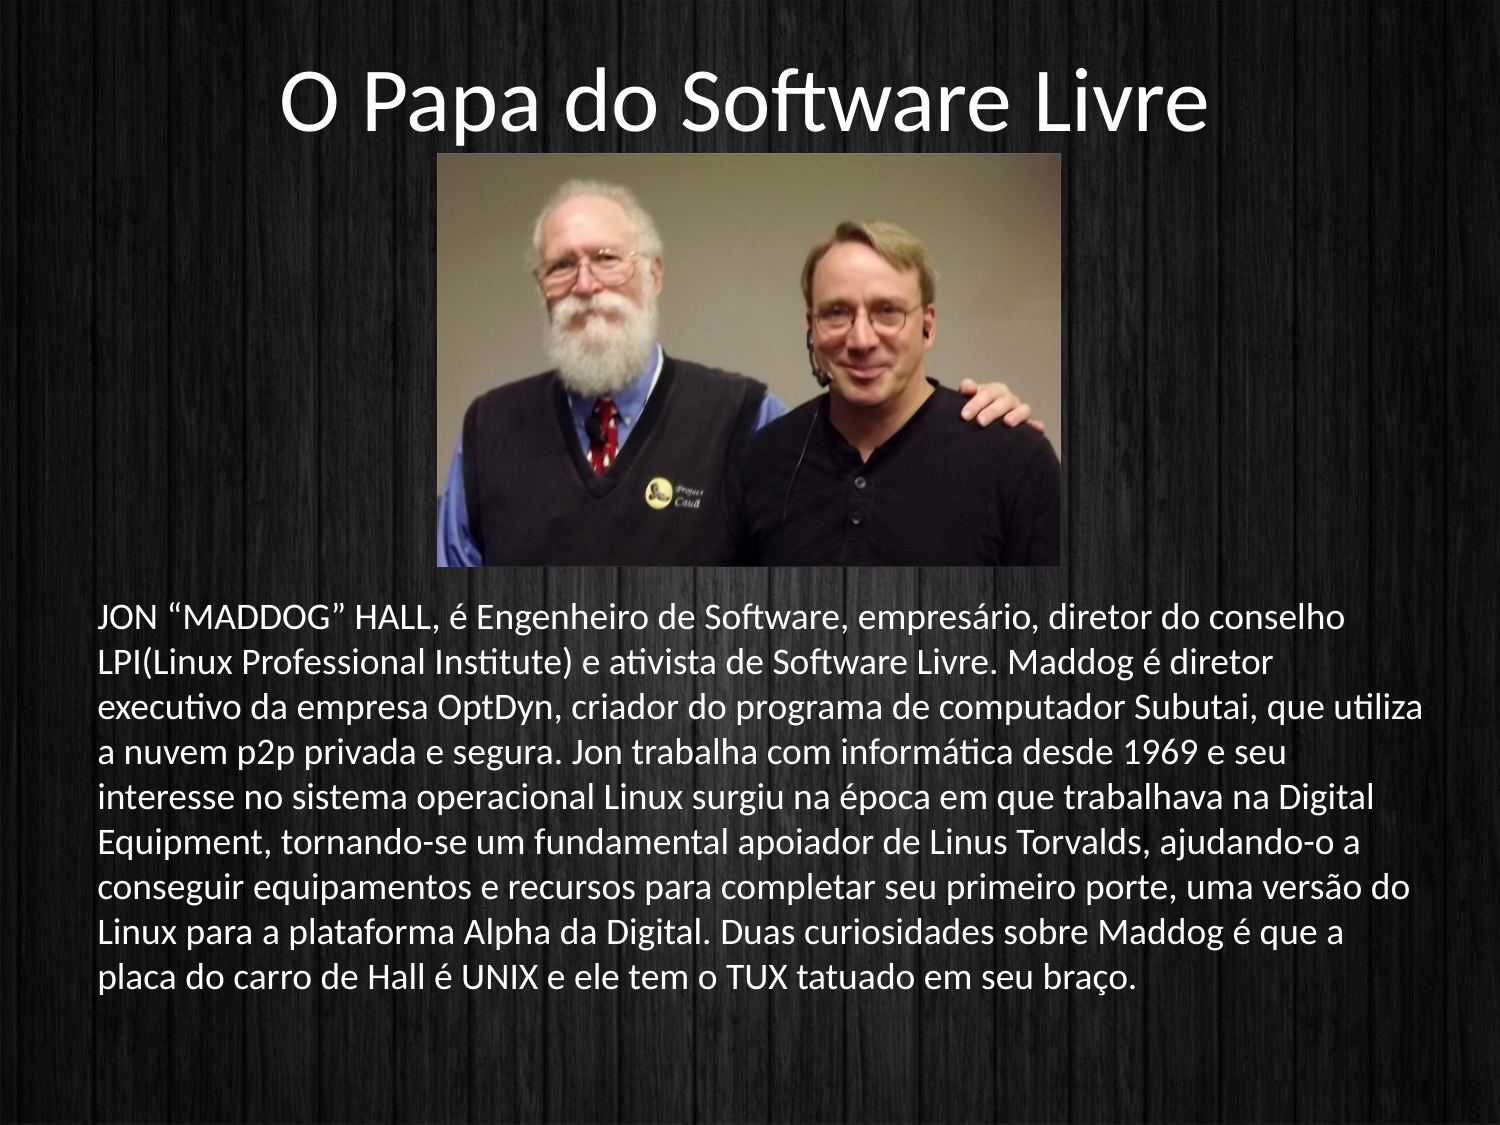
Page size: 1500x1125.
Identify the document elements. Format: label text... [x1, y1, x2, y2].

text_box JON “MADDOG” HALL, é Engenheiro de Software, empresário, diretor do conselho LPI(Linux Professional Institute) e ativista de Software Livre. Maddog é diretor executivo da empresa OptDyn, criador do programa de computador Subutai, que utiliza a nuvem p2p privada e segura. Jon trabalha com informática desde 1969 e seu interesse no sistema operacional Linux surgiu na época em que trabalhava na Digital Equipment, tornando-se um fundamental apoiador de Linus Torvalds, ajudando-o a conseguir equipamentos e recursos para completar seu primeiro porte, uma versão do Linux para a plataforma Alpha da Digital. Duas curiosidades sobre Maddog é que a placa do carro de Hall é UNIX e ele tem o TUX tatuado em seu braço. [82, 584, 1441, 1005]
picture [0, 0, 1500, 1125]
text_box O Papa do Software Livre [70, 1, 1421, 189]
